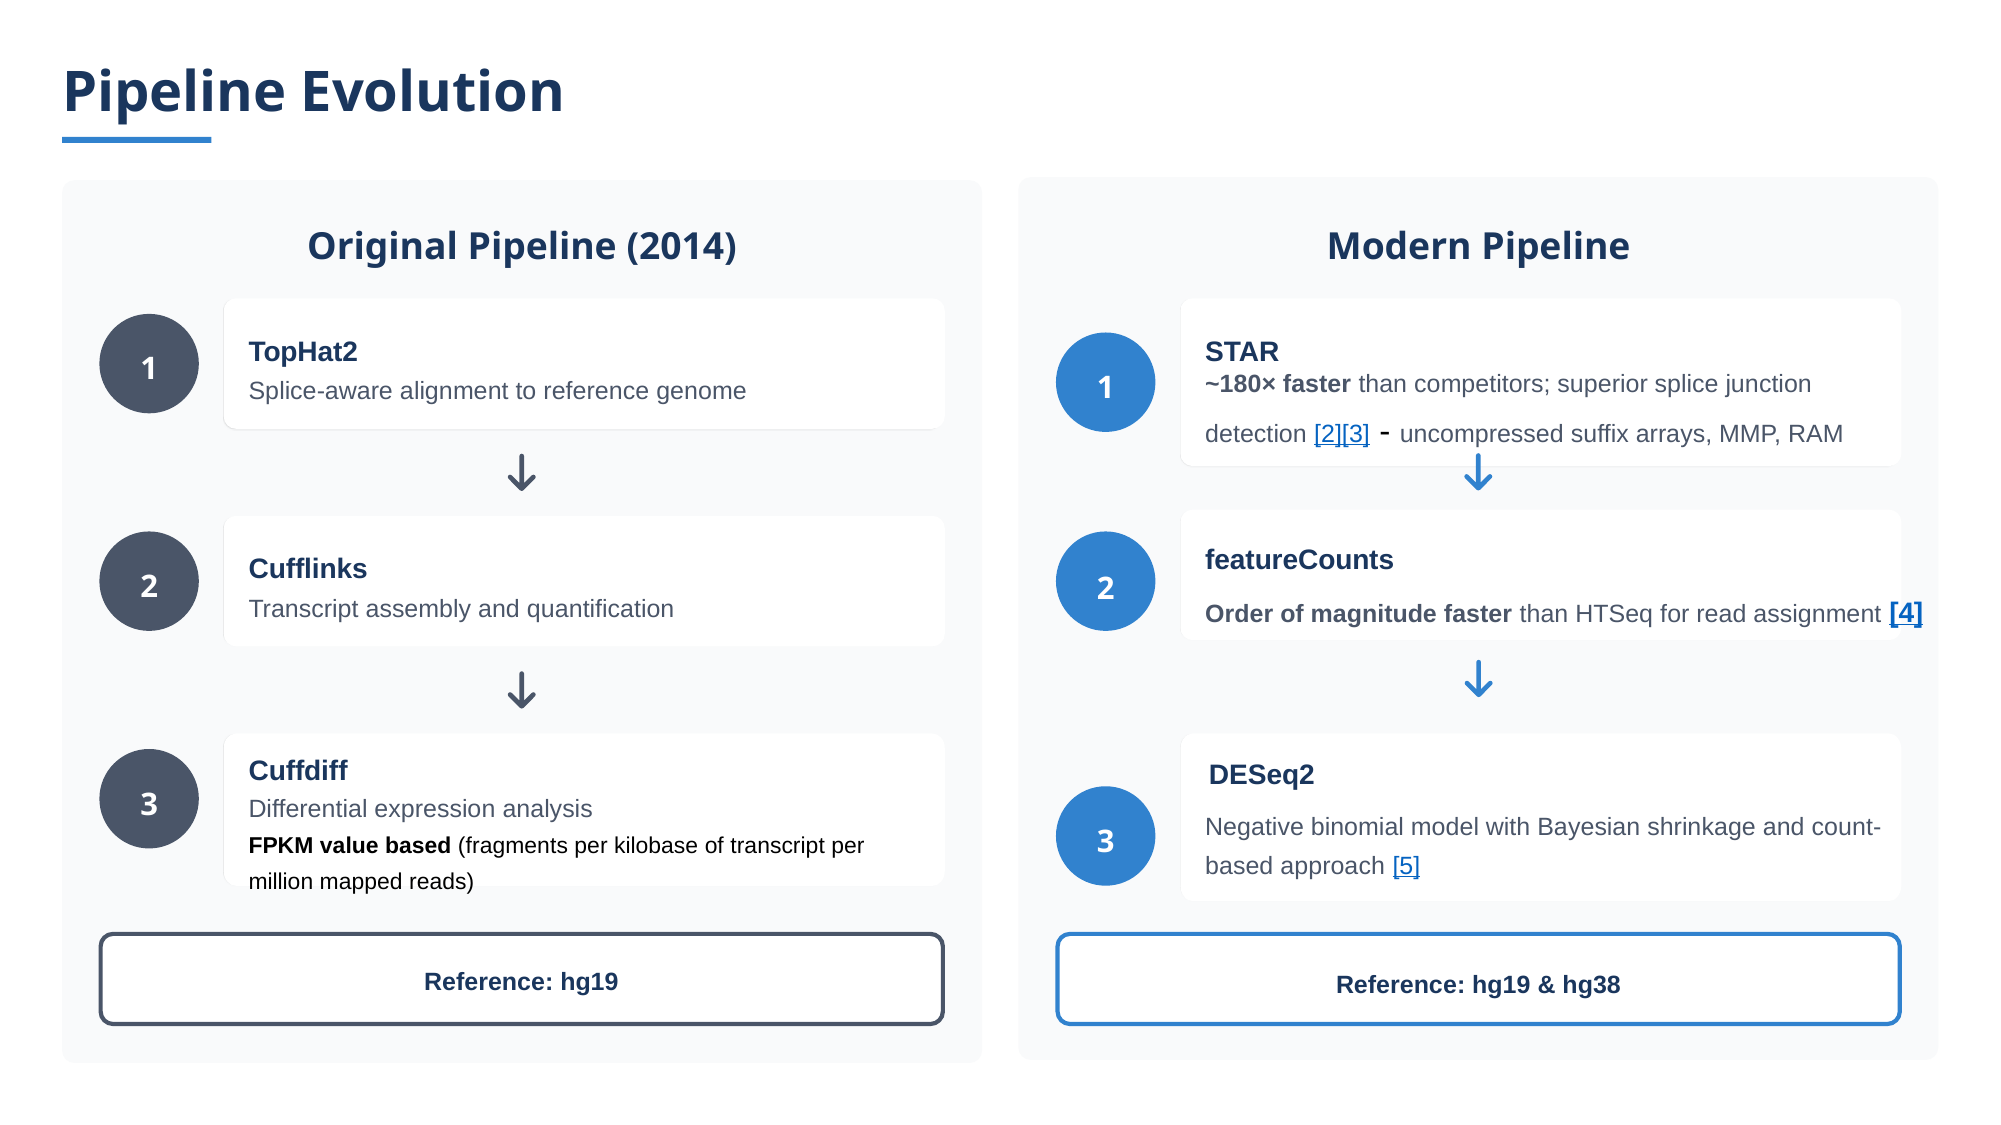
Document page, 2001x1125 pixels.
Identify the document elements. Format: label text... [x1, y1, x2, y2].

text_box ~180× faster than competitors; superior splice junction detection [2][3] - uncompressed suffix arrays, MMP, RAM [1205, 366, 1889, 442]
text_box Reference: hg19 & hg38 [1077, 960, 1880, 998]
text_box Negative binomial model with Bayesian shrinkage and count-based approach [5] [1205, 795, 1889, 886]
text_box 1 [1048, 332, 1164, 432]
text_box Cuffdiff [248, 742, 934, 786]
text_box 1 [91, 313, 207, 414]
text_box Cufflinks [248, 540, 934, 585]
text_box 2 [91, 531, 207, 631]
text_box 3 [91, 748, 207, 849]
text_box Splice-aware alignment to reference genome [248, 366, 933, 404]
text_box Modern Pipeline [1046, 217, 1911, 268]
text_box Original Pipeline (2014) [90, 217, 955, 268]
text_box 2 [1068, 537, 1143, 629]
text_box Differential expression analysis FPKM value based (fragments per kilobase of transcript per million mapped reads) [248, 801, 933, 877]
text_box featureCounts [1205, 531, 1891, 574]
text_box Reference: hg19 [120, 957, 923, 995]
text_box TopHat2 [248, 323, 934, 367]
text_box Pipeline Evolution [62, 62, 1966, 125]
text_box STAR [1205, 323, 1891, 367]
text_box [62, 136, 212, 143]
text_box [62, 180, 983, 1063]
text_box 3 [1048, 786, 1164, 886]
text_box Order of magnitude faster than HTSeq for read assignment [4] [1205, 574, 1927, 638]
text_box Transcript assembly and quantification [248, 584, 933, 622]
text_box [1018, 177, 1939, 1060]
text_box DESeq2 [1209, 746, 1895, 790]
